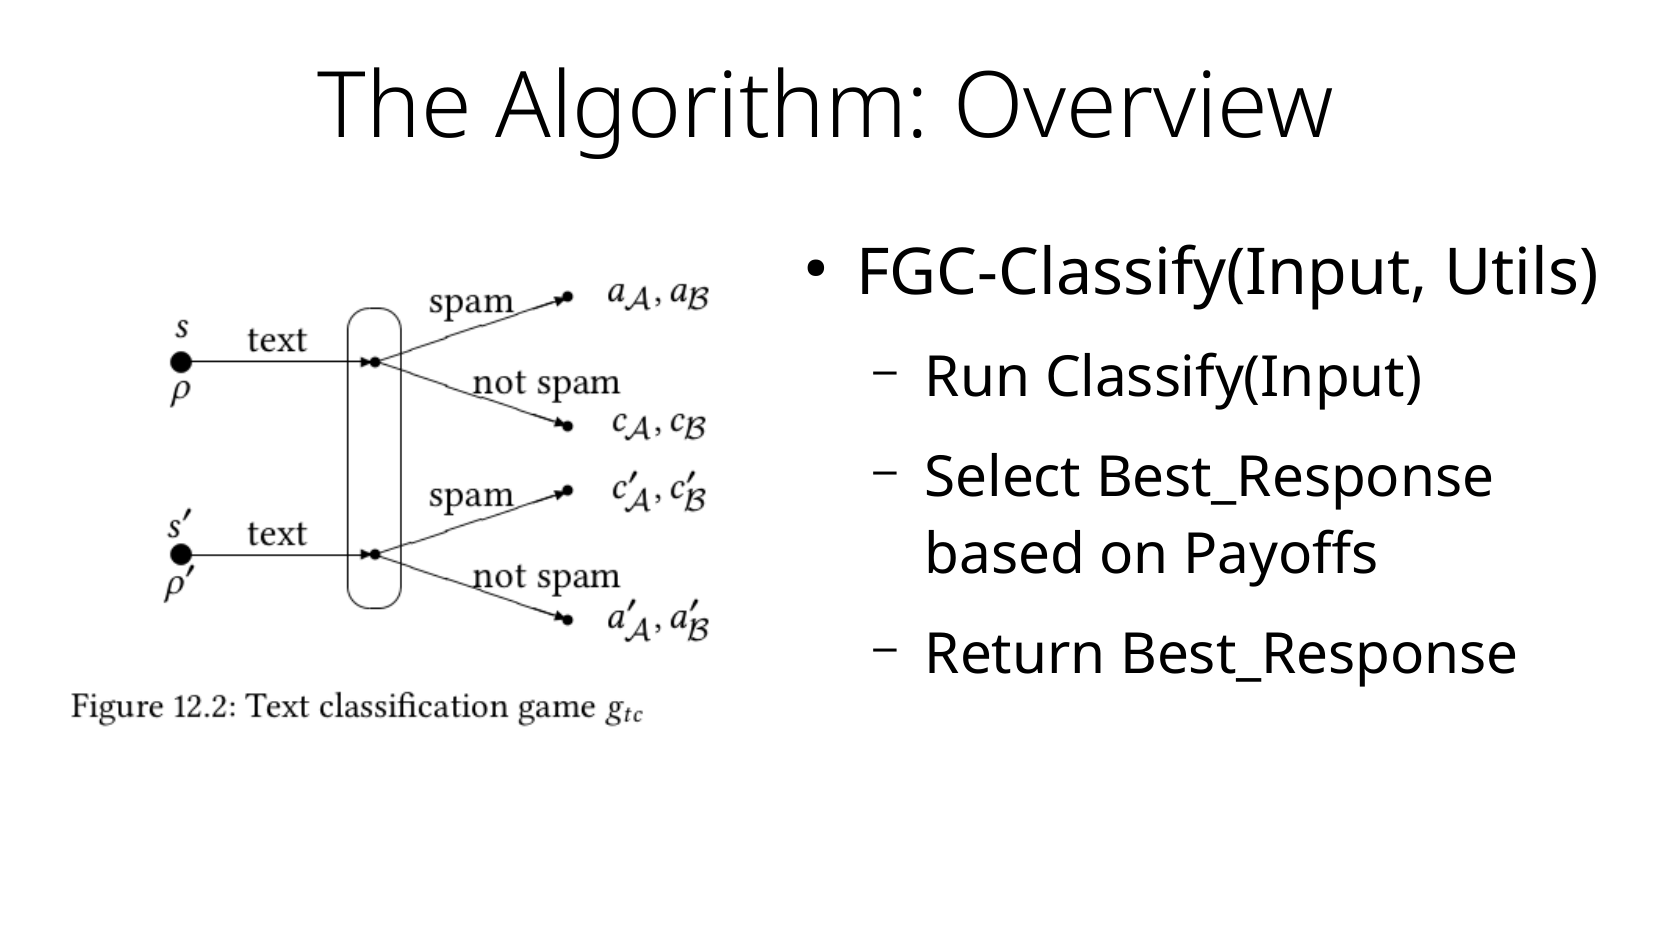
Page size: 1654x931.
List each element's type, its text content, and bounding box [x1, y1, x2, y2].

title The Algorithm: Overview [82, 37, 1571, 193]
list FGC-Classify(Input, Utils) Run Classify(Input) Select Best_Response based on Payoffs Return Best_Response [787, 225, 1605, 765]
picture [28, 264, 751, 751]
